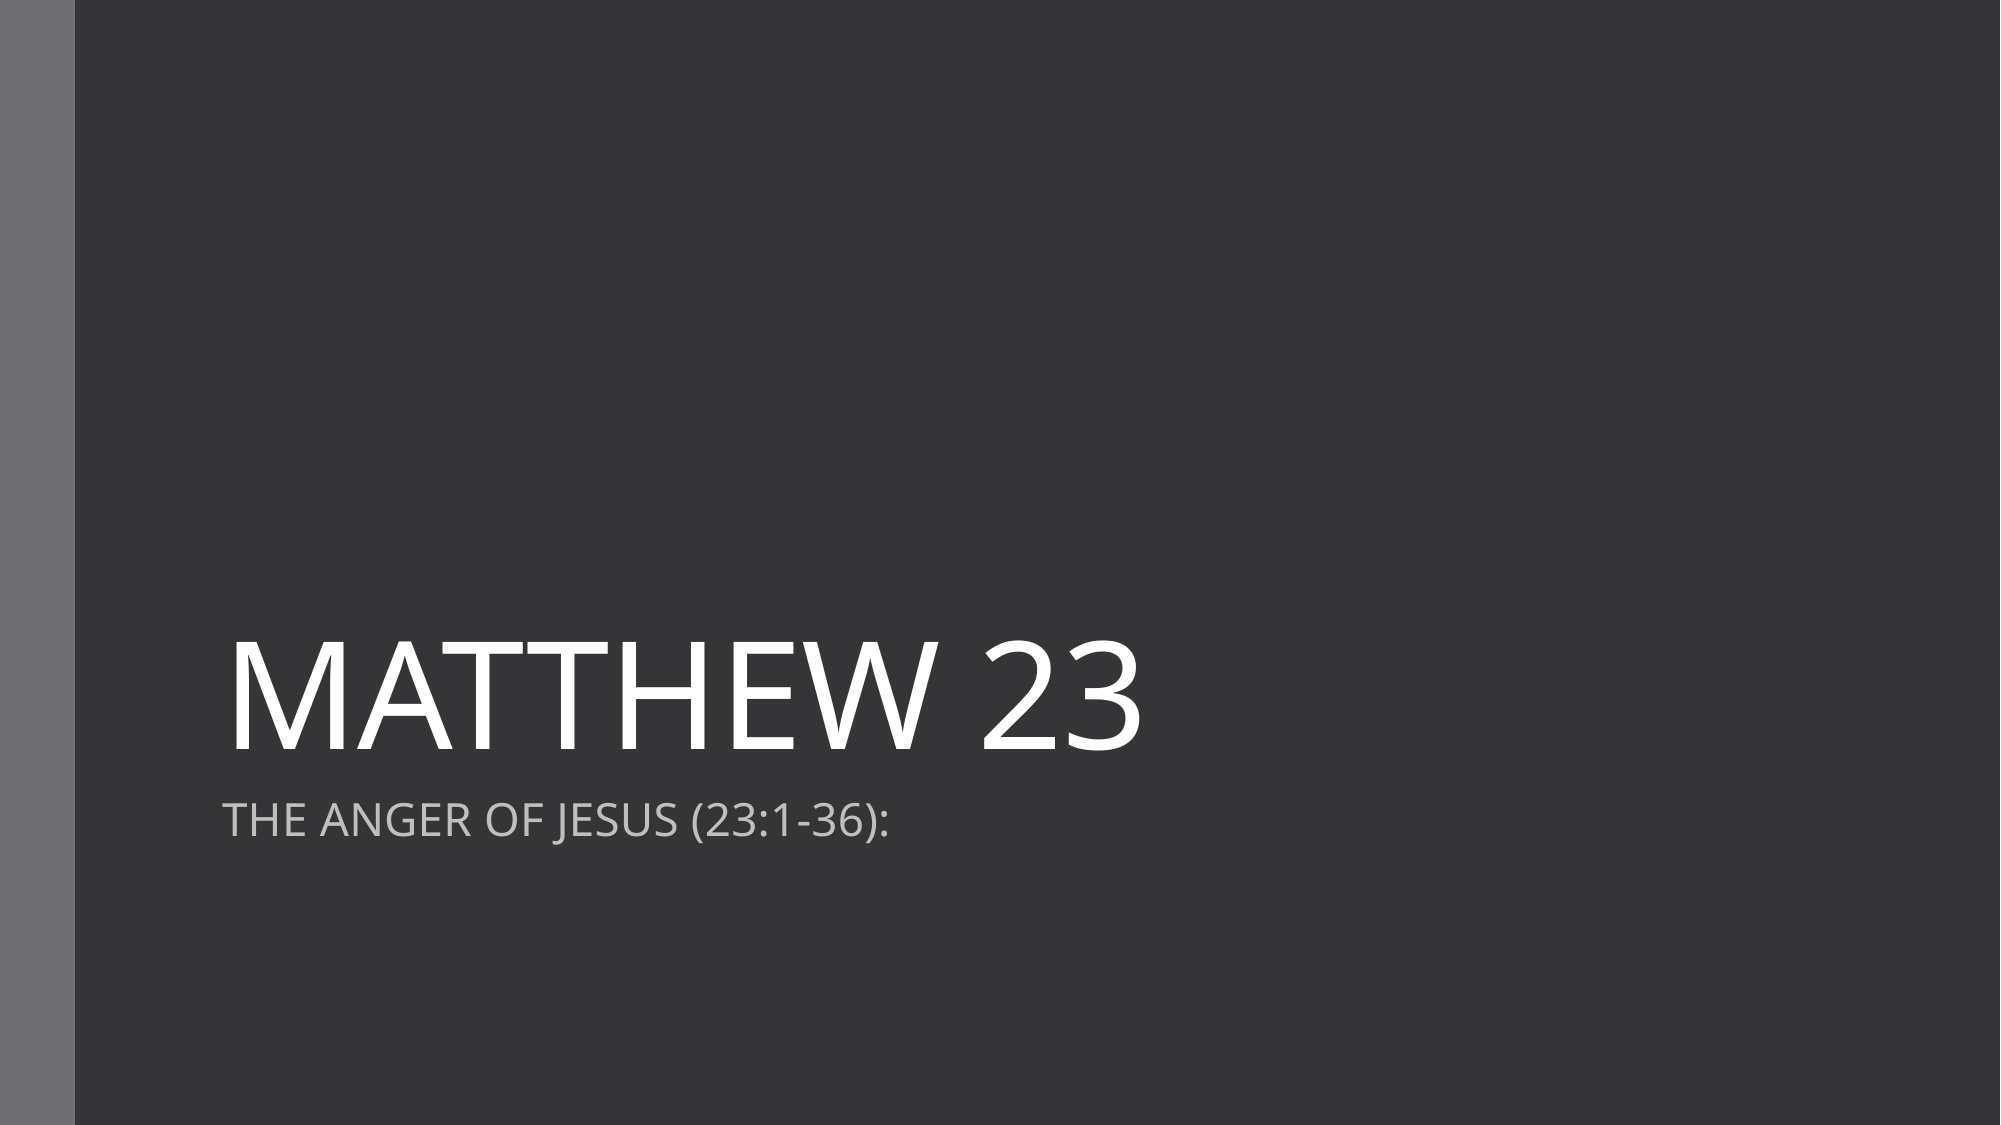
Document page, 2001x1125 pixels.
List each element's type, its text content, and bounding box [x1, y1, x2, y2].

subtitle THE ANGER OF JESUS (23:1-36): [206, 787, 1752, 1066]
title MATTHEW 23 [206, 124, 1752, 787]
